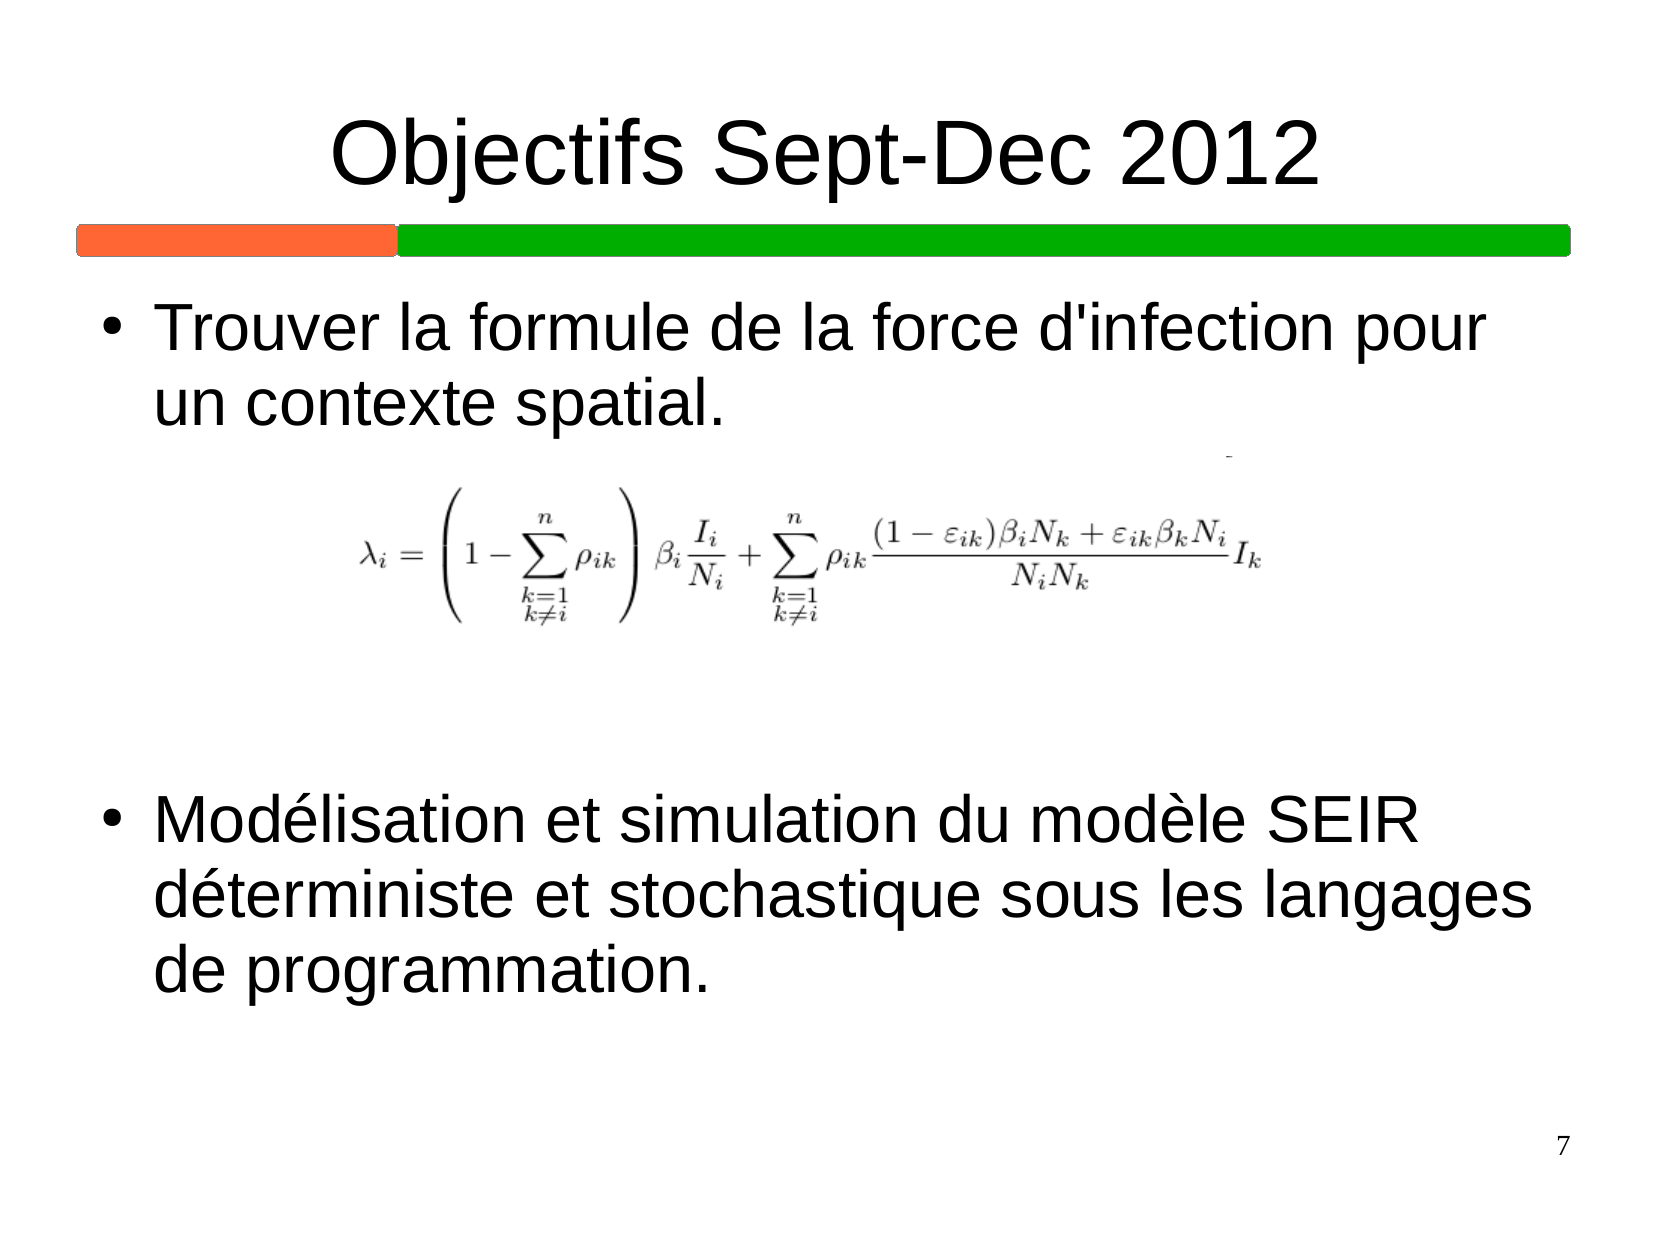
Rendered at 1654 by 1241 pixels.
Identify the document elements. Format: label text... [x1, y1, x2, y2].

text_box [76, 224, 1571, 257]
title Objectifs Sept-Dec 2012 [82, 49, 1571, 227]
list Trouver la formule de la force d'infection pour un contexte spatial. Modélisation et simulation du modèle SEIR déterministe et stochastique sous les langages de programmation. [82, 290, 1538, 1010]
picture [318, 456, 1288, 650]
